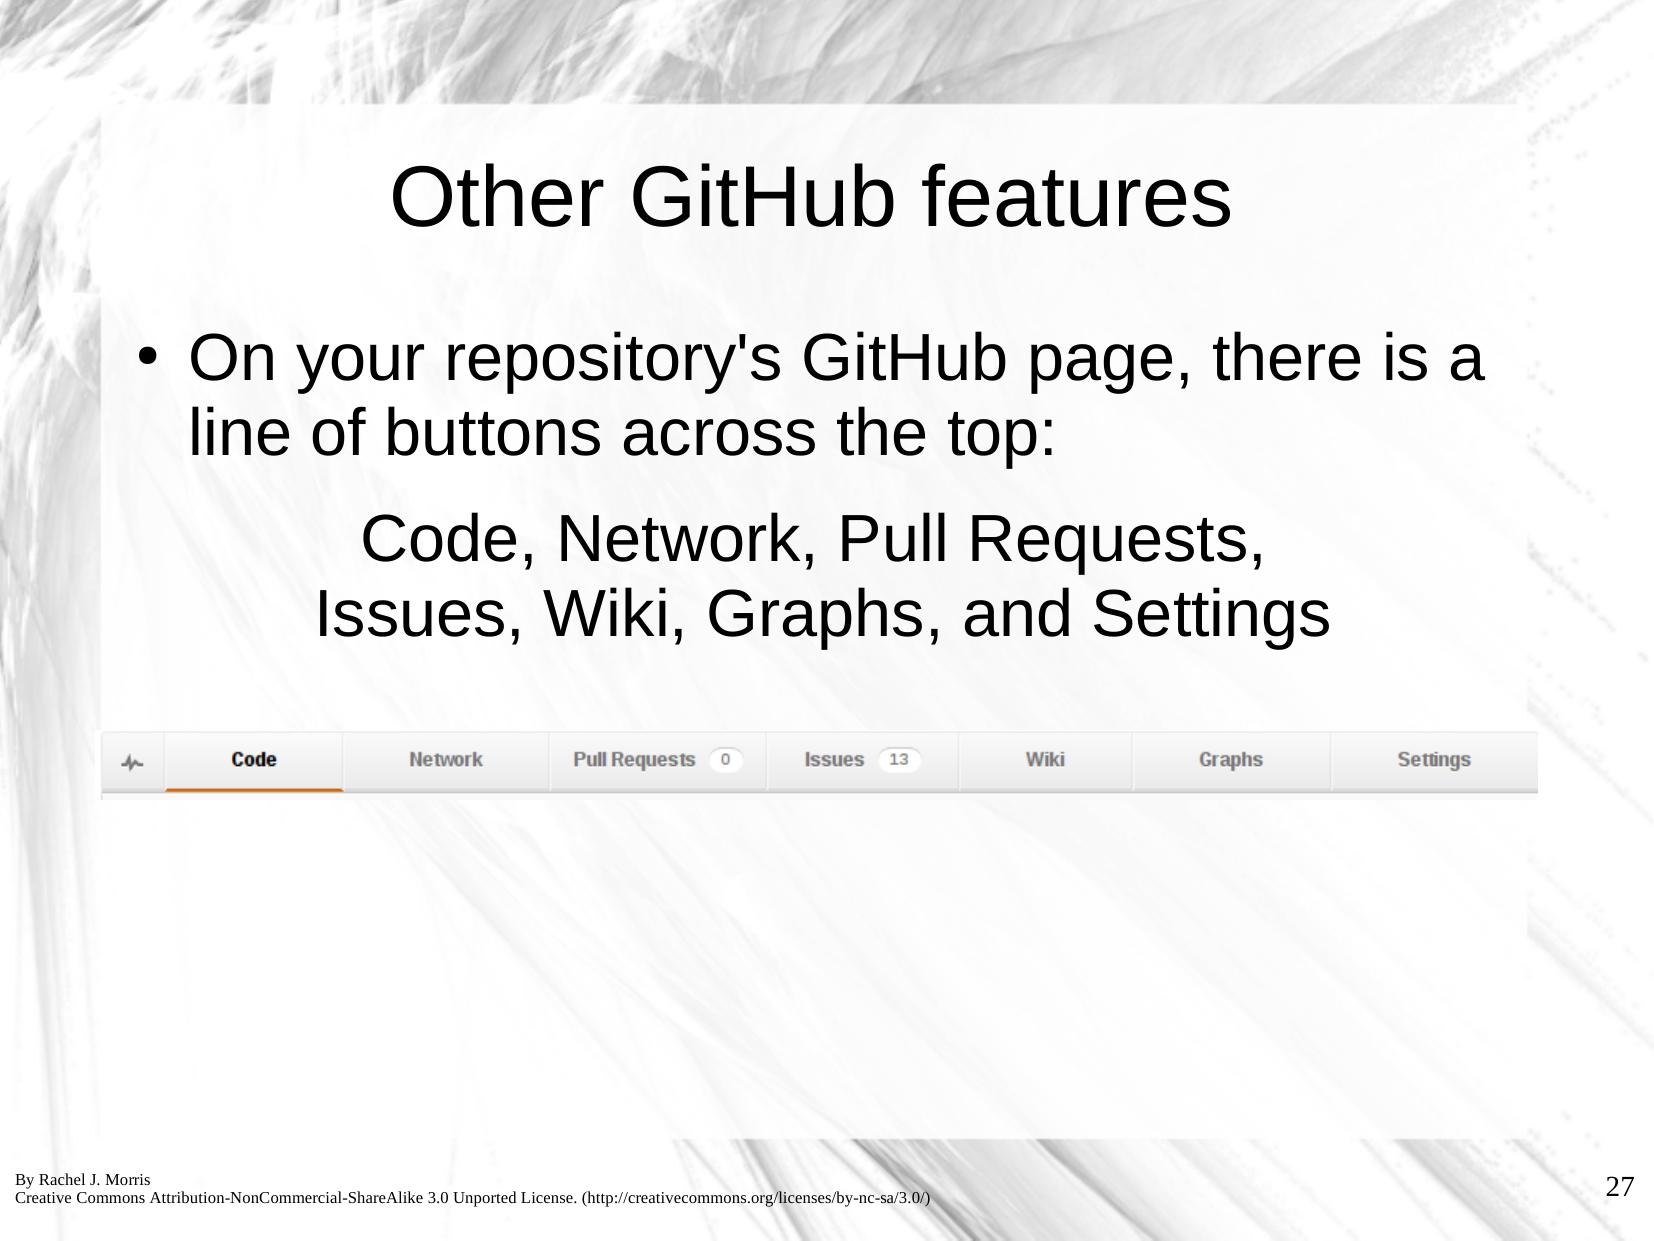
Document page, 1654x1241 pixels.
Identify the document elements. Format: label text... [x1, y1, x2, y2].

list On your repository's GitHub page, there is a line of buttons across the top: [118, 319, 1571, 531]
title Other GitHub features [118, 112, 1506, 281]
text_box Code, Network, Pull Requests, Issues, Wiki, Graphs, and Settings [116, 493, 1531, 659]
picture [0, 0, 1654, 1241]
